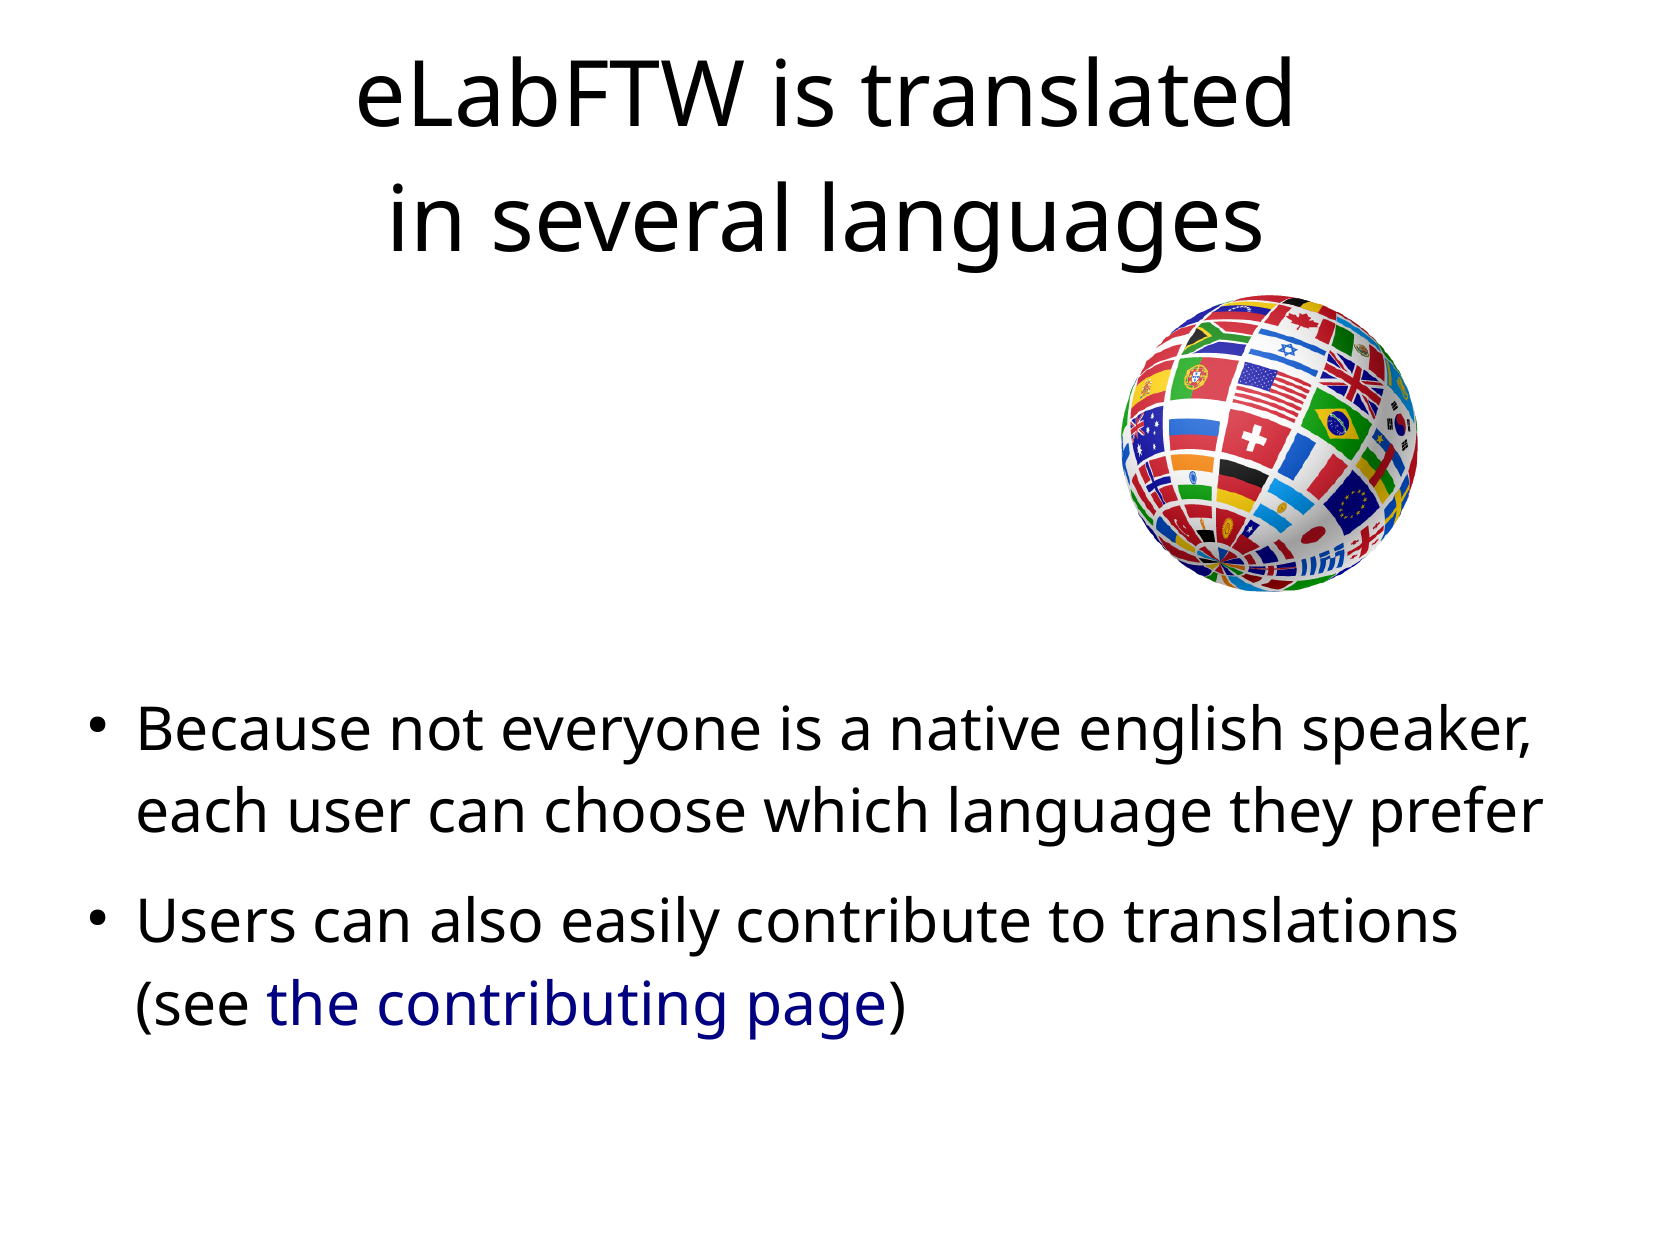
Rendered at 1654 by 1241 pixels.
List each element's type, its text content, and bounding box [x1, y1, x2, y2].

title eLabFTW is translated in several languages [82, 42, 1571, 264]
picture [1121, 295, 1418, 592]
list Because not everyone is a native english speaker, each user can choose which language they prefer Users can also easily contribute to translations (see the contributing page) [70, 685, 1560, 1087]
